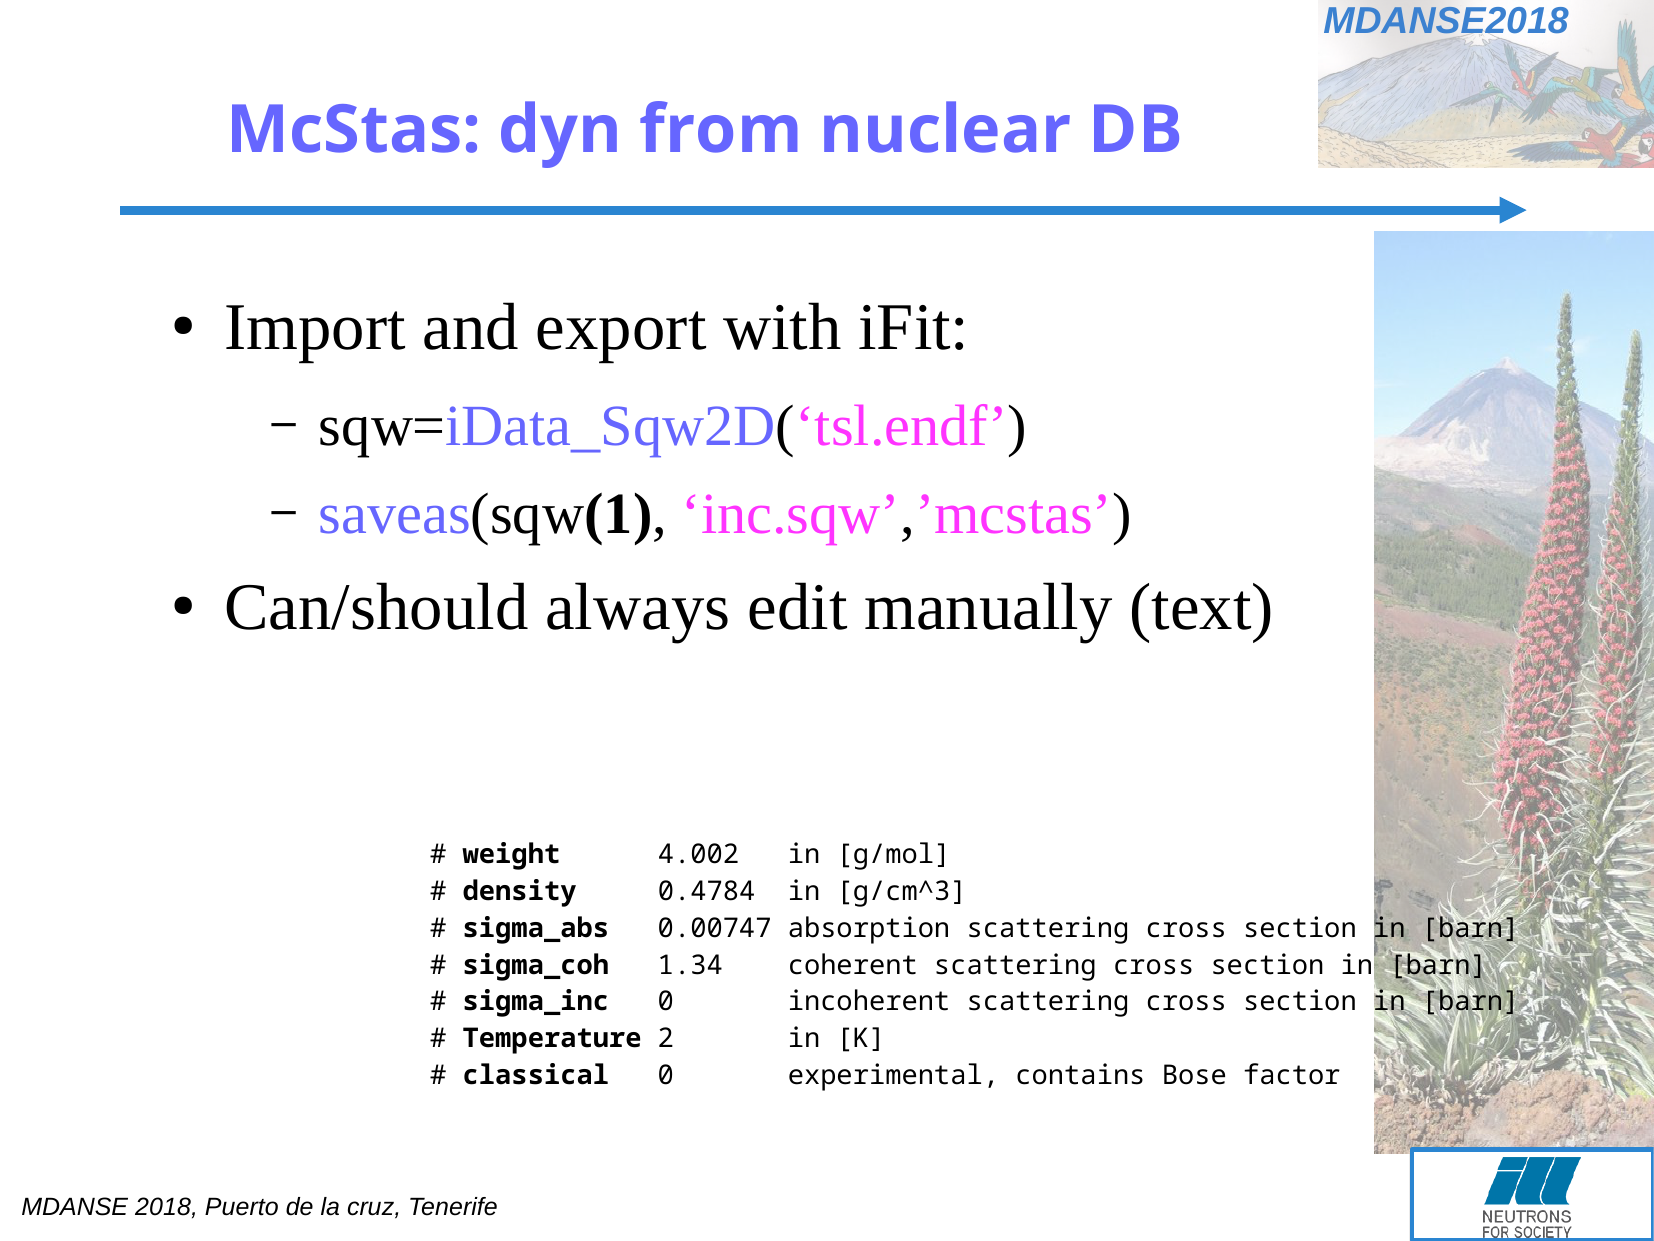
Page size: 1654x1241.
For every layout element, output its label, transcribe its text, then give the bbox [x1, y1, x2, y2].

text_box # weight 4.002 in [g/mol] # density 0.4784 in [g/cm^3] # sigma_abs 0.00747 absorption scattering cross section in [barn] # sigma_coh 1.34 coherent scattering cross section in [barn] # sigma_inc 0 incoherent scattering cross section in [barn] # Temperature 2 in [K] # classical 0 experimental, contains Bose factor [430, 835, 1520, 1156]
list Import and export with iFit: sqw=iData_Sqw2D(‘tsl.endf’) saveas(sqw(1), ‘inc.sqw’,’mcstas’) Can/should always edit manually (text) [82, 290, 1571, 1010]
picture [1479, 1153, 1583, 1241]
title McStas: dyn from nuclear DB [82, 49, 1328, 203]
